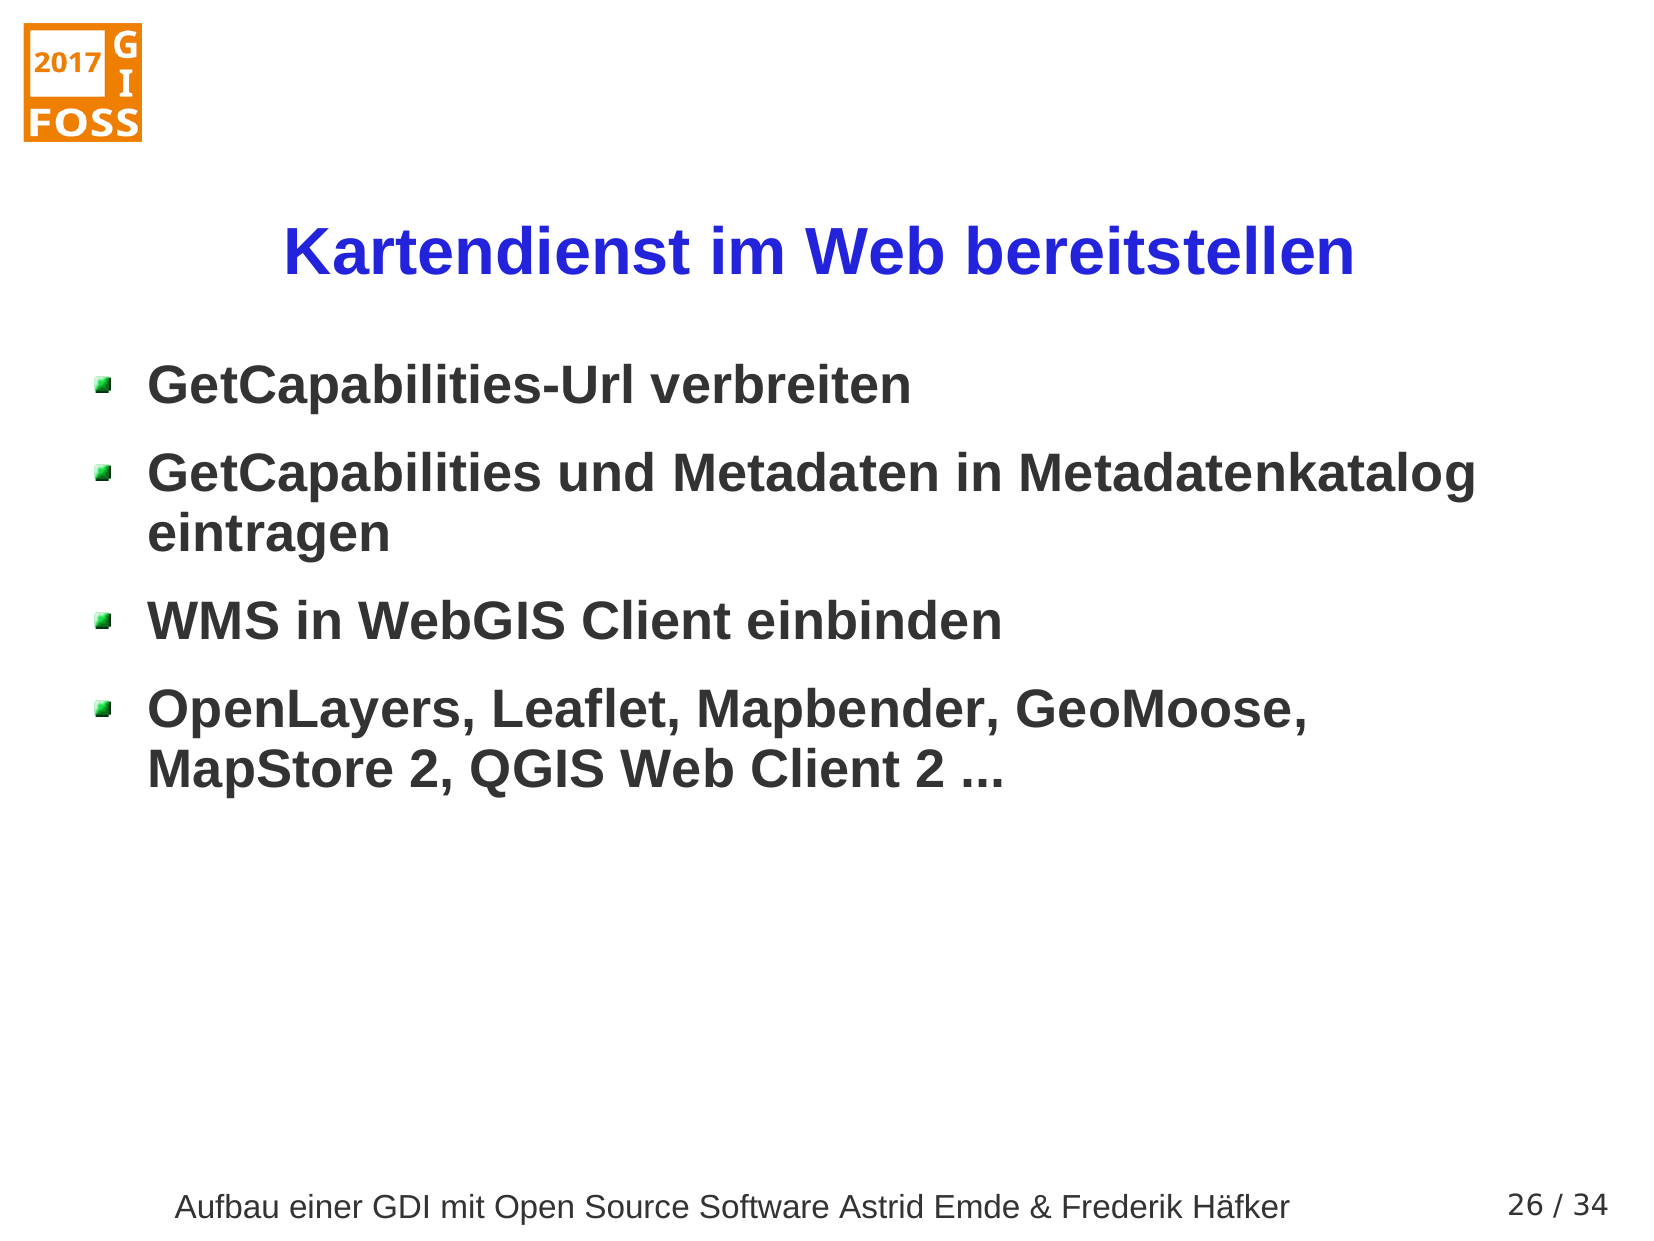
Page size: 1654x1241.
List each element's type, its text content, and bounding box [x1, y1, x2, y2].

picture [23, 23, 142, 142]
title Kartendienst im Web bereitstellen [76, 177, 1565, 325]
list GetCapabilities-Url verbreiten GetCapabilities und Metadaten in Metadatenkatalog eintragen WMS in WebGIS Client einbinden OpenLayers, Leaflet, Mapbender, GeoMoose, MapStore 2, QGIS Web Client 2 ... [76, 354, 1565, 1173]
